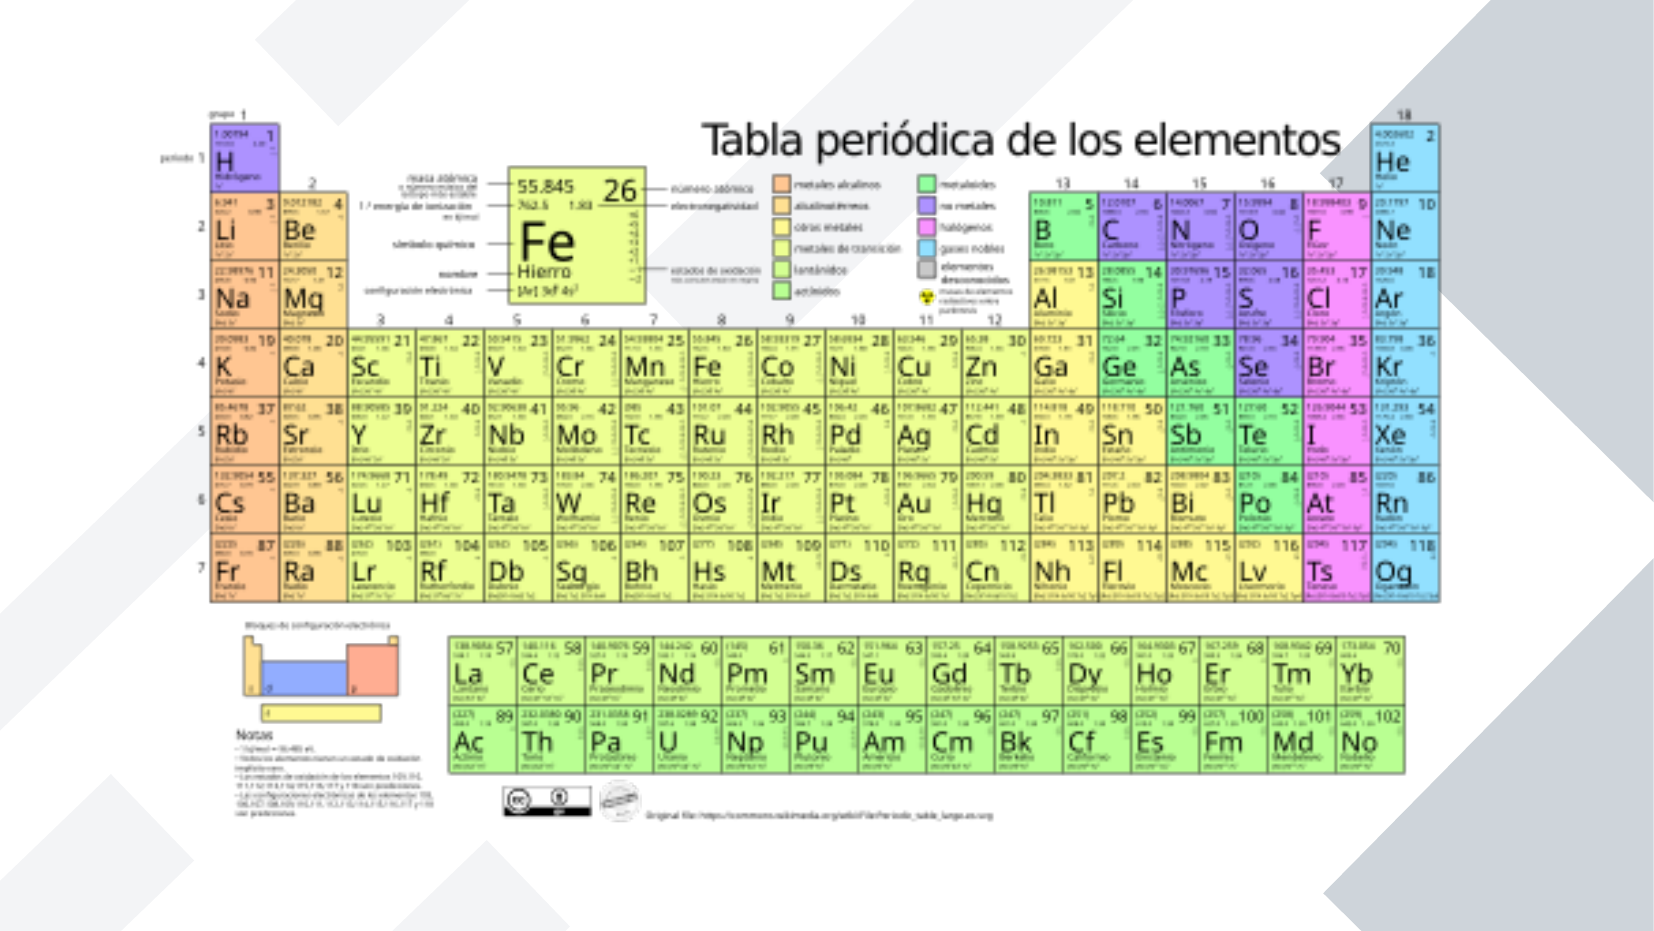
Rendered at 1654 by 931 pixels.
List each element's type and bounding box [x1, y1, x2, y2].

picture [126, 74, 1491, 826]
